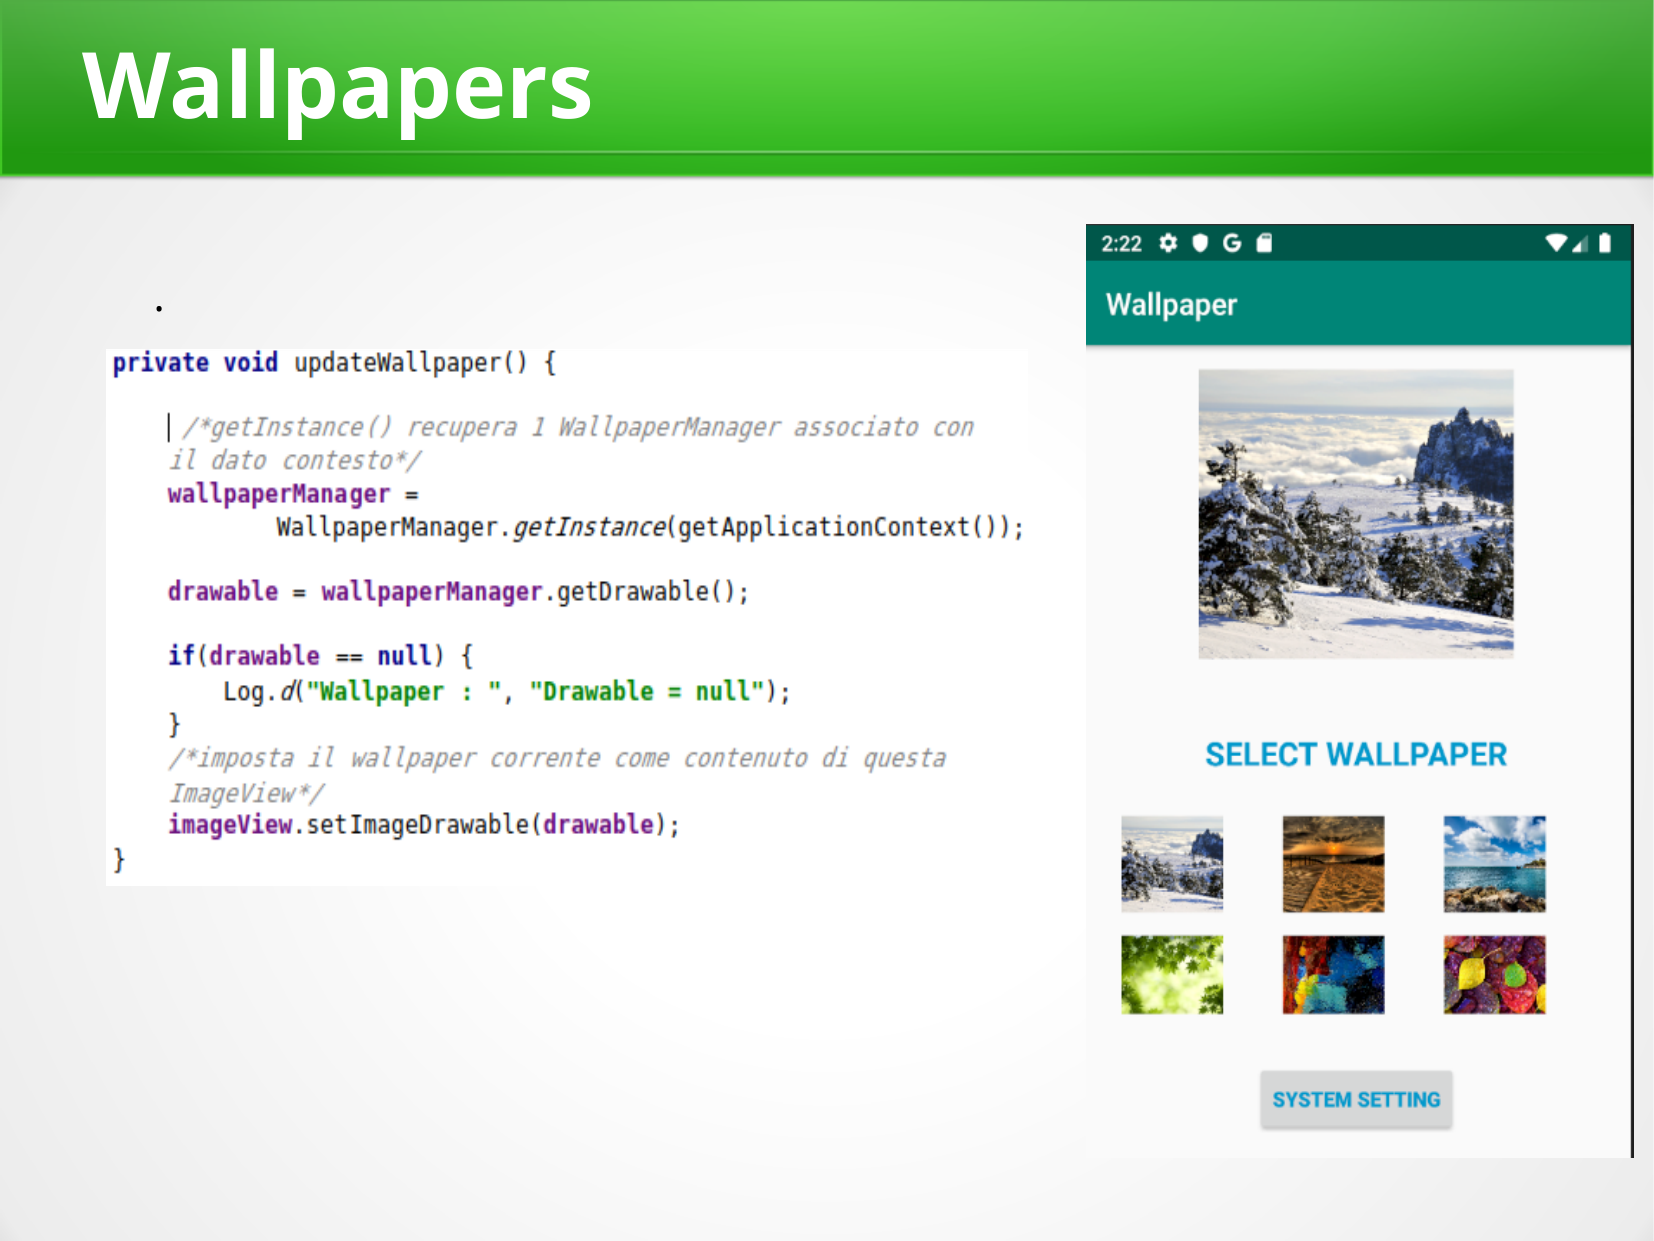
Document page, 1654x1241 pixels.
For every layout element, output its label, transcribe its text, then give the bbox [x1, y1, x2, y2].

list . [82, 195, 1571, 1052]
picture [0, 0, 1654, 1241]
title Wallpapers [82, 11, 1571, 154]
